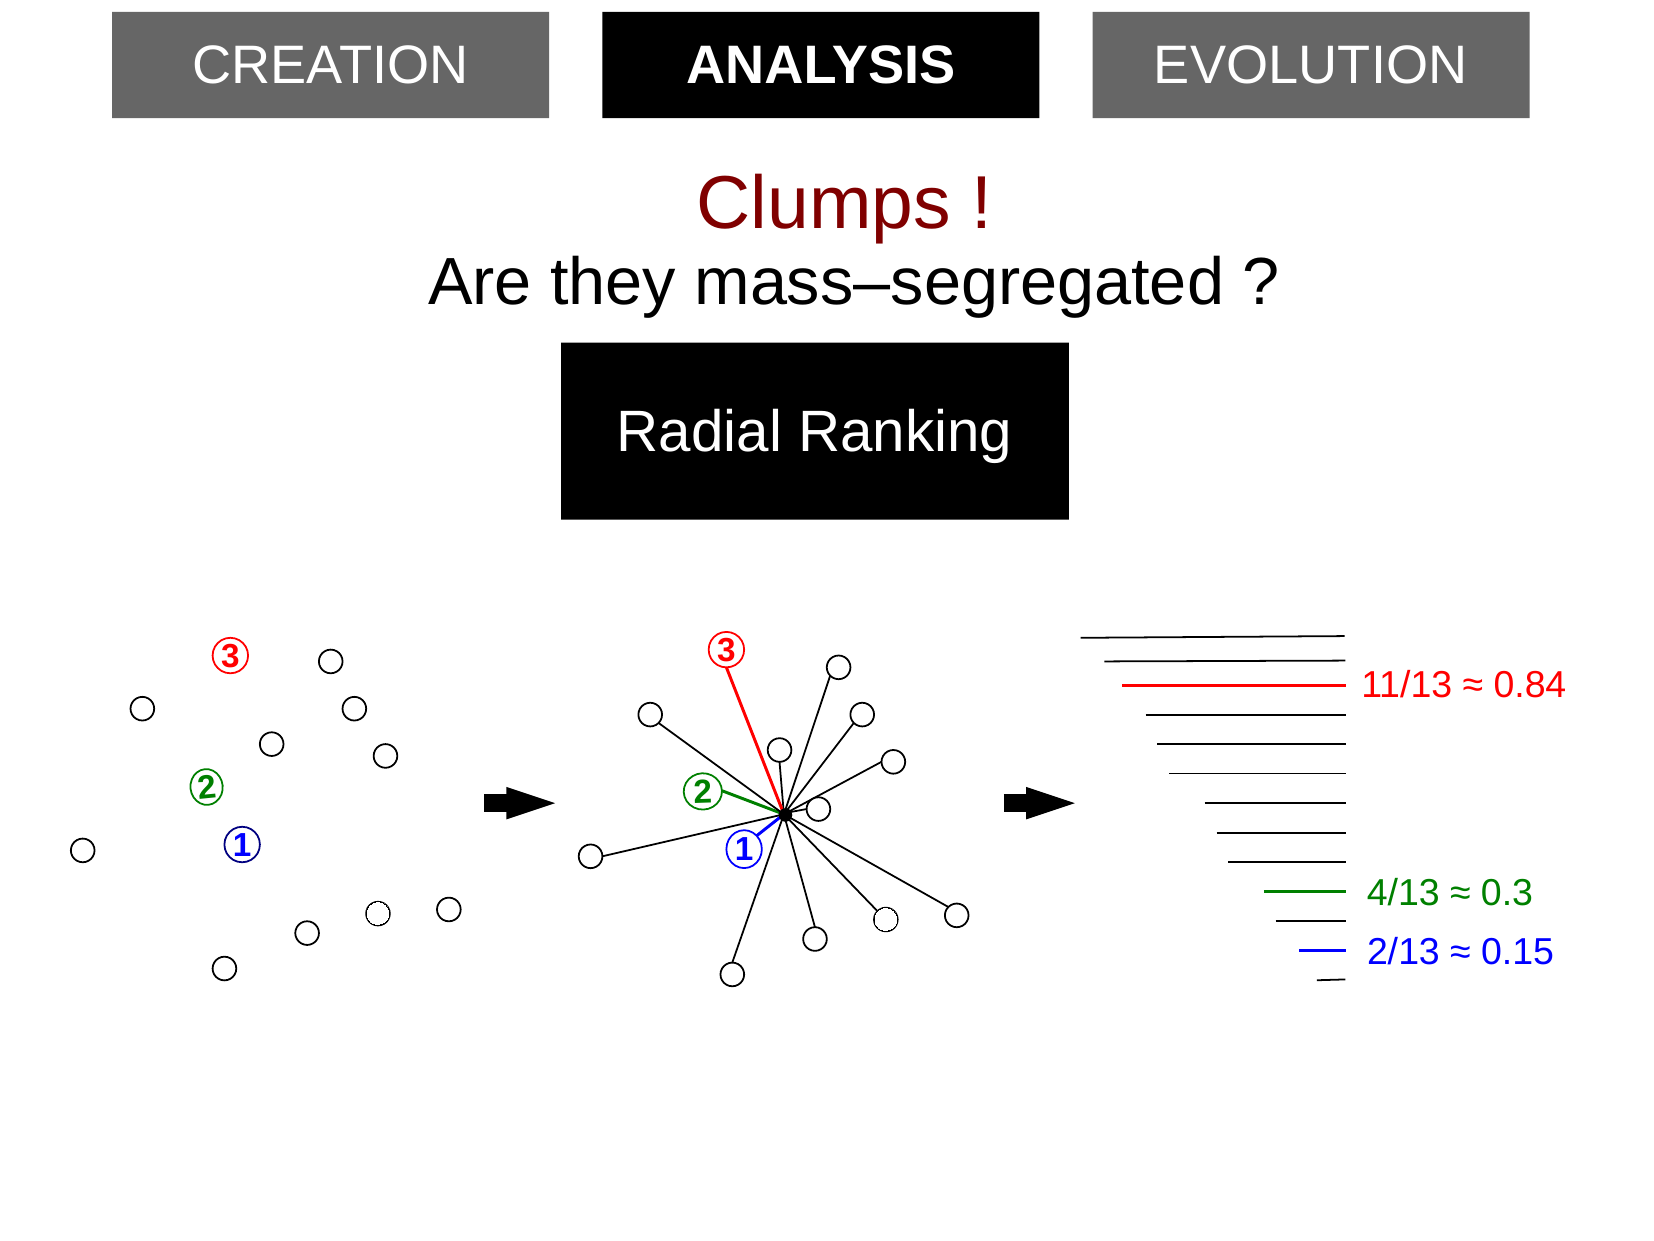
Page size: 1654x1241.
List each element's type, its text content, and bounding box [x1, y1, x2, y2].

text_box [767, 738, 792, 762]
text_box 2 [683, 773, 722, 810]
text_box [342, 696, 367, 721]
text_box [130, 696, 155, 721]
text_box [850, 702, 875, 727]
text_box 2/13 ≈ 0.15 [1352, 923, 1619, 981]
text_box ANALYSIS [602, 11, 1040, 119]
text_box [578, 844, 603, 869]
text_box [373, 744, 398, 768]
text_box 11/13 ≈ 0.84 [1346, 655, 1595, 713]
text_box 3 [708, 631, 745, 668]
text_box [366, 901, 390, 926]
text_box [873, 907, 898, 932]
text_box [437, 897, 461, 922]
text_box [803, 927, 827, 951]
text_box [806, 797, 831, 821]
text_box [318, 649, 343, 674]
text_box 2 [190, 769, 223, 805]
text_box [259, 732, 284, 756]
text_box 1 [224, 826, 260, 863]
text_box [638, 702, 663, 727]
text_box Radial Ranking [561, 342, 1069, 520]
text_box Clumps ! [667, 153, 1022, 236]
text_box [720, 962, 745, 987]
text_box Are they mass–segregated ? [413, 236, 1347, 326]
text_box [70, 838, 95, 863]
text_box [881, 750, 906, 774]
text_box 1 [726, 830, 762, 869]
text_box 4/13 ≈ 0.3 [1352, 864, 1595, 922]
text_box 3 [212, 637, 249, 674]
text_box [295, 921, 319, 945]
text_box [944, 903, 969, 928]
text_box [826, 655, 851, 680]
text_box EVOLUTION [1092, 11, 1530, 119]
text_box CREATION [112, 11, 550, 119]
text_box [212, 956, 237, 981]
text_box [779, 809, 792, 821]
